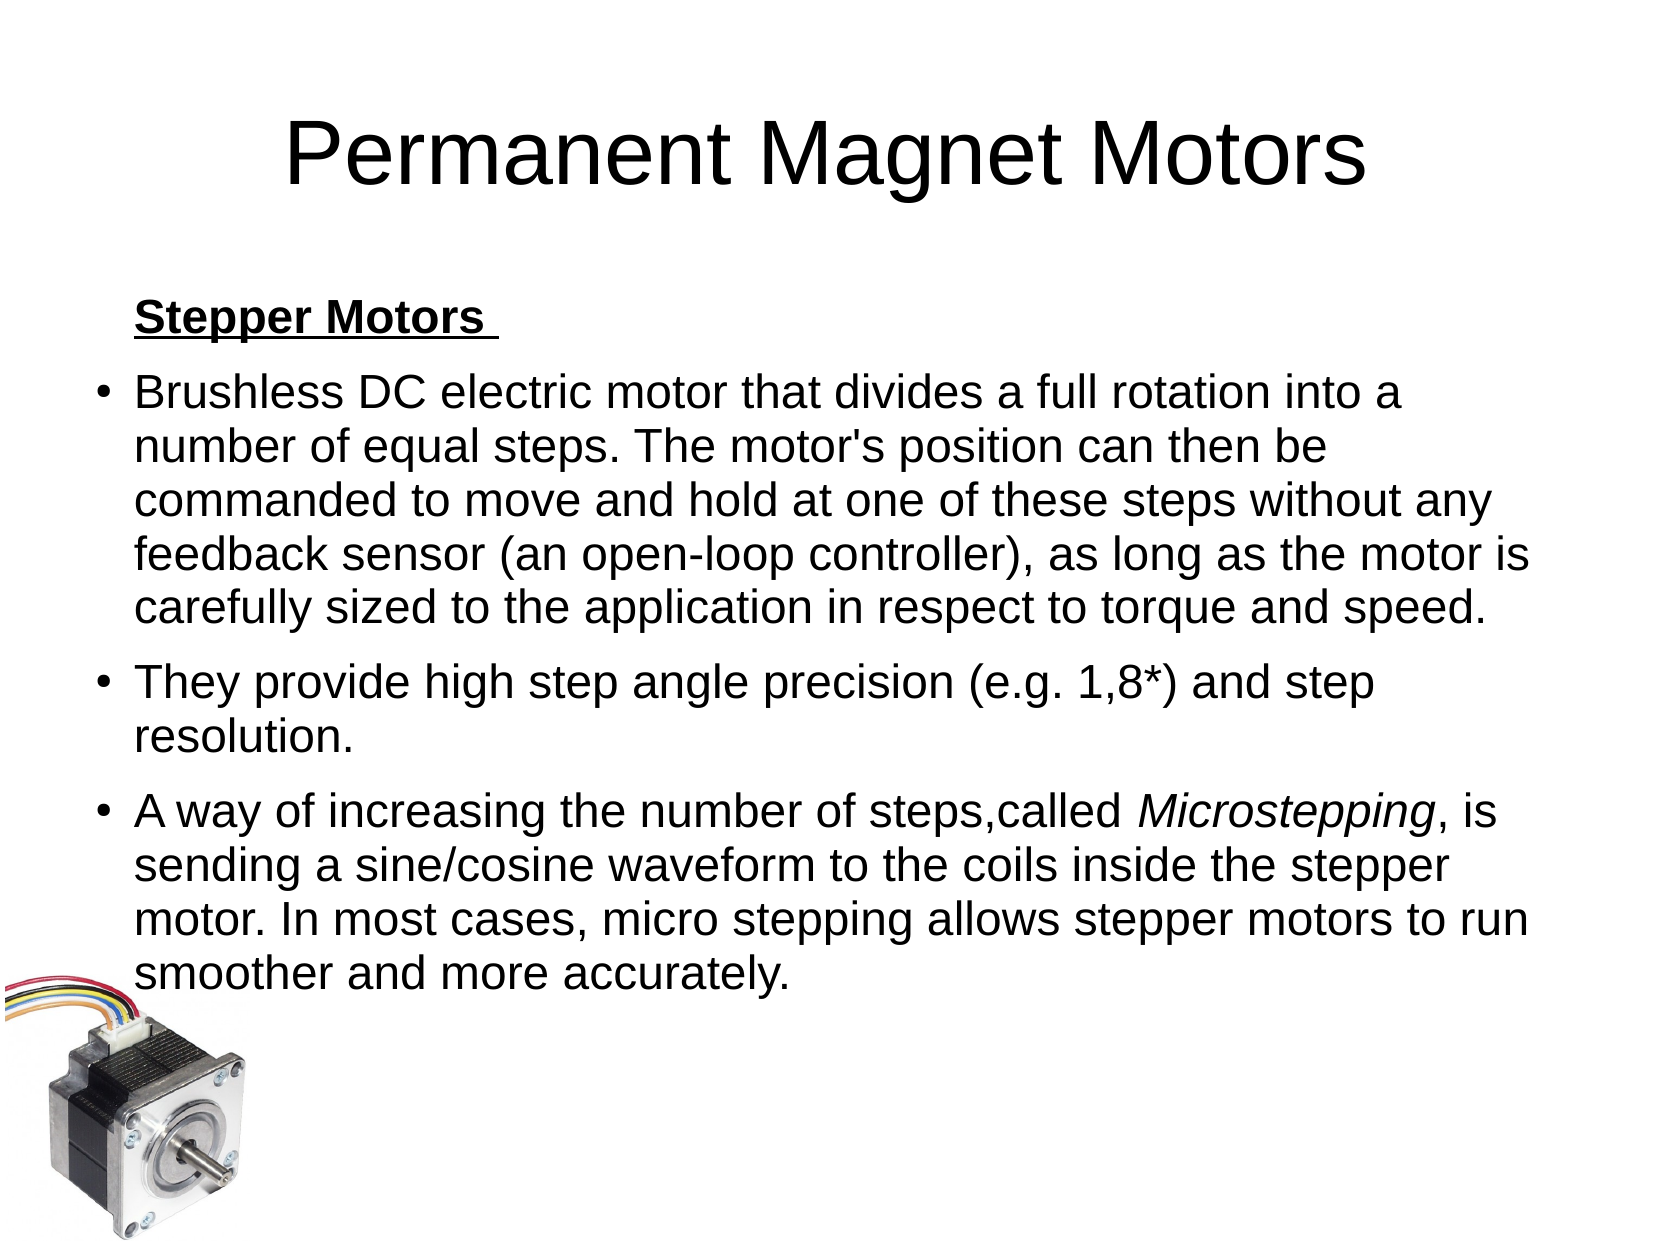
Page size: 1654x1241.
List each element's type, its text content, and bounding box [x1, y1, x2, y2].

list Stepper Motors Brushless DC electric motor that divides a full rotation into a number of equal steps. The motor's position can then be commanded to move and hold at one of these steps without any feedback sensor (an open-loop controller), as long as the motor is carefully sized to the application in respect to torque and speed. They provide high step angle precision (e.g. 1,8*) and step resolution. A way of increasing the number of steps,called Microstepping, is sending a sine/cosine waveform to the coils inside the stepper motor. In most cases, micro stepping allows stepper motors to run smoother and more accurately. [82, 290, 1571, 1010]
title Permanent Magnet Motors [82, 49, 1571, 257]
picture [5, 974, 250, 1241]
